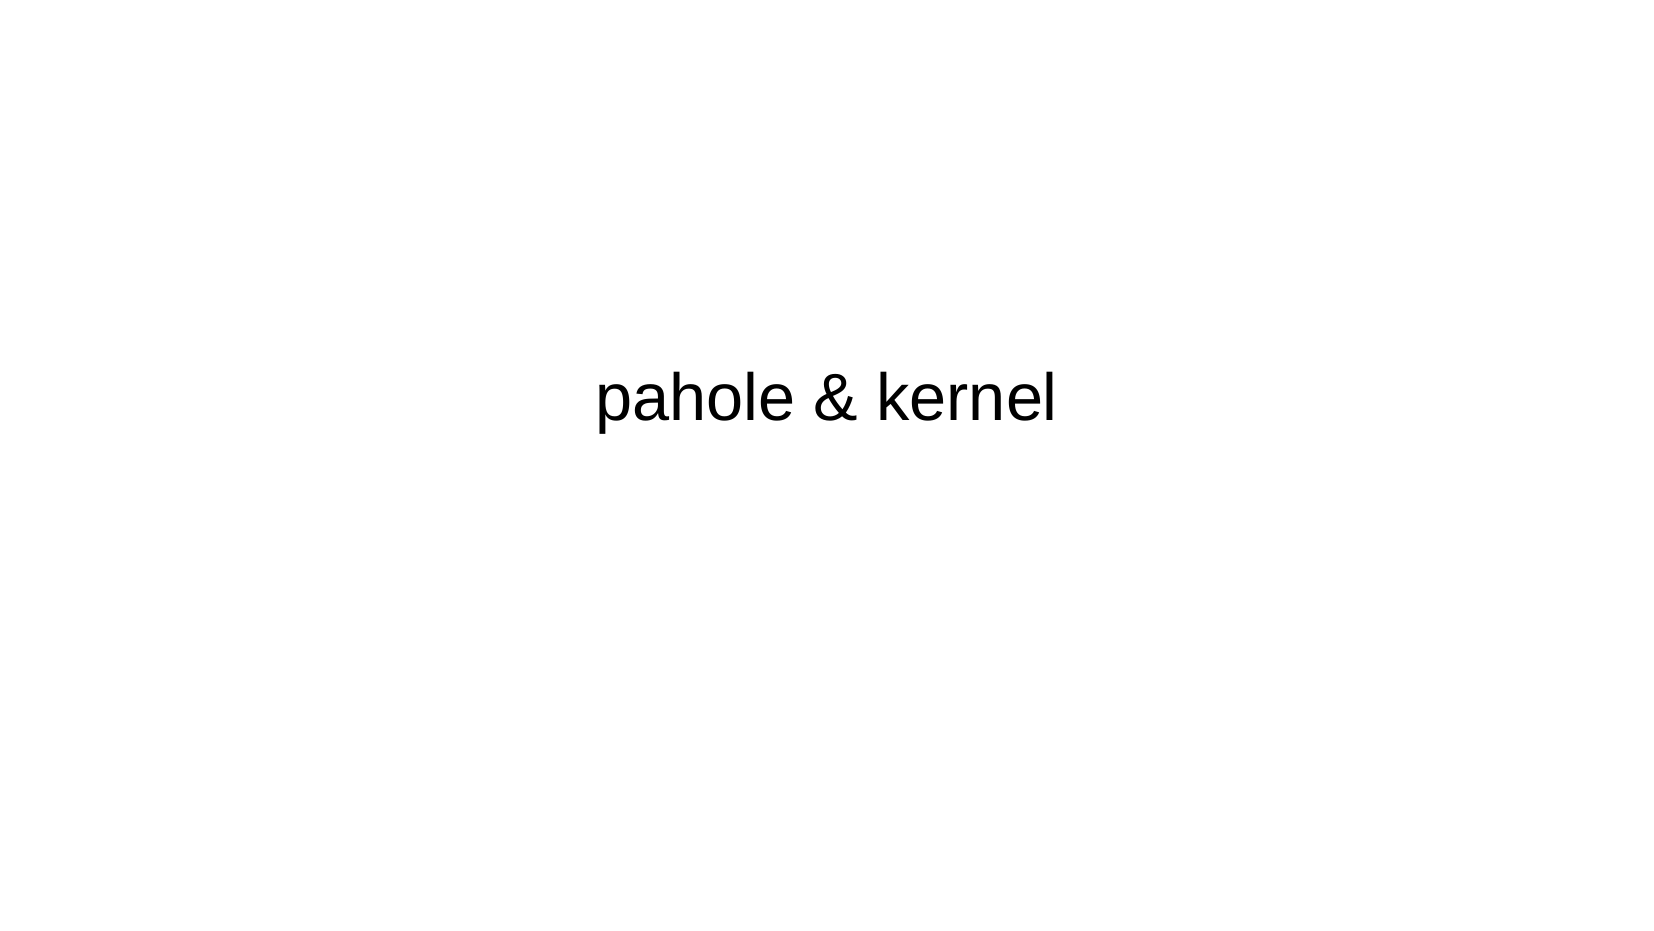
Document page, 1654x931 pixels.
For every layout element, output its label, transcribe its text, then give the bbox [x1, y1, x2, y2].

subtitle pahole & kernel [82, 37, 1571, 757]
